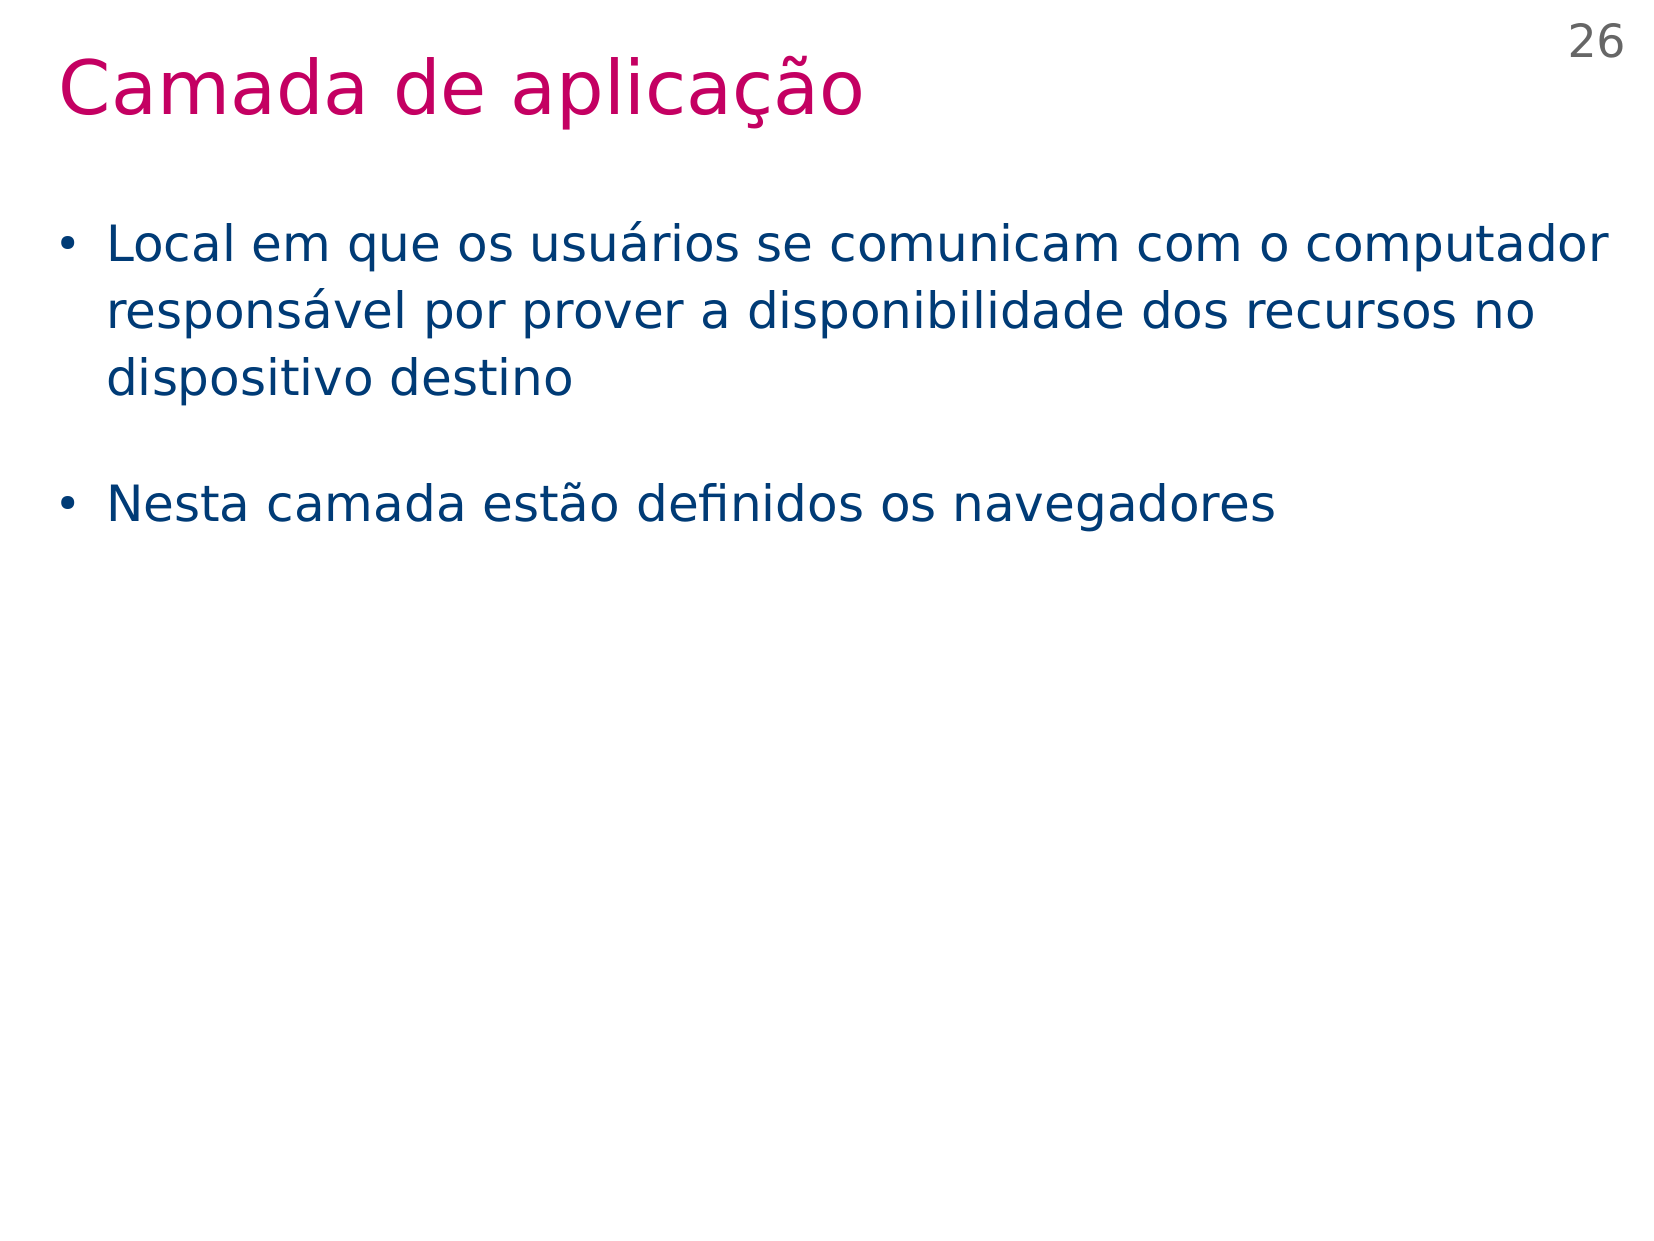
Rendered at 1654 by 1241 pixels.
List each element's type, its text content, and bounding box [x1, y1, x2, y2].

list Local em que os usuários se comunicam com o computador responsável por prover a disponibilidade dos recursos no dispositivo destino Nesta camada estão definidos os navegadores [59, 206, 1625, 1211]
title Camada de aplicação [59, 29, 1625, 148]
